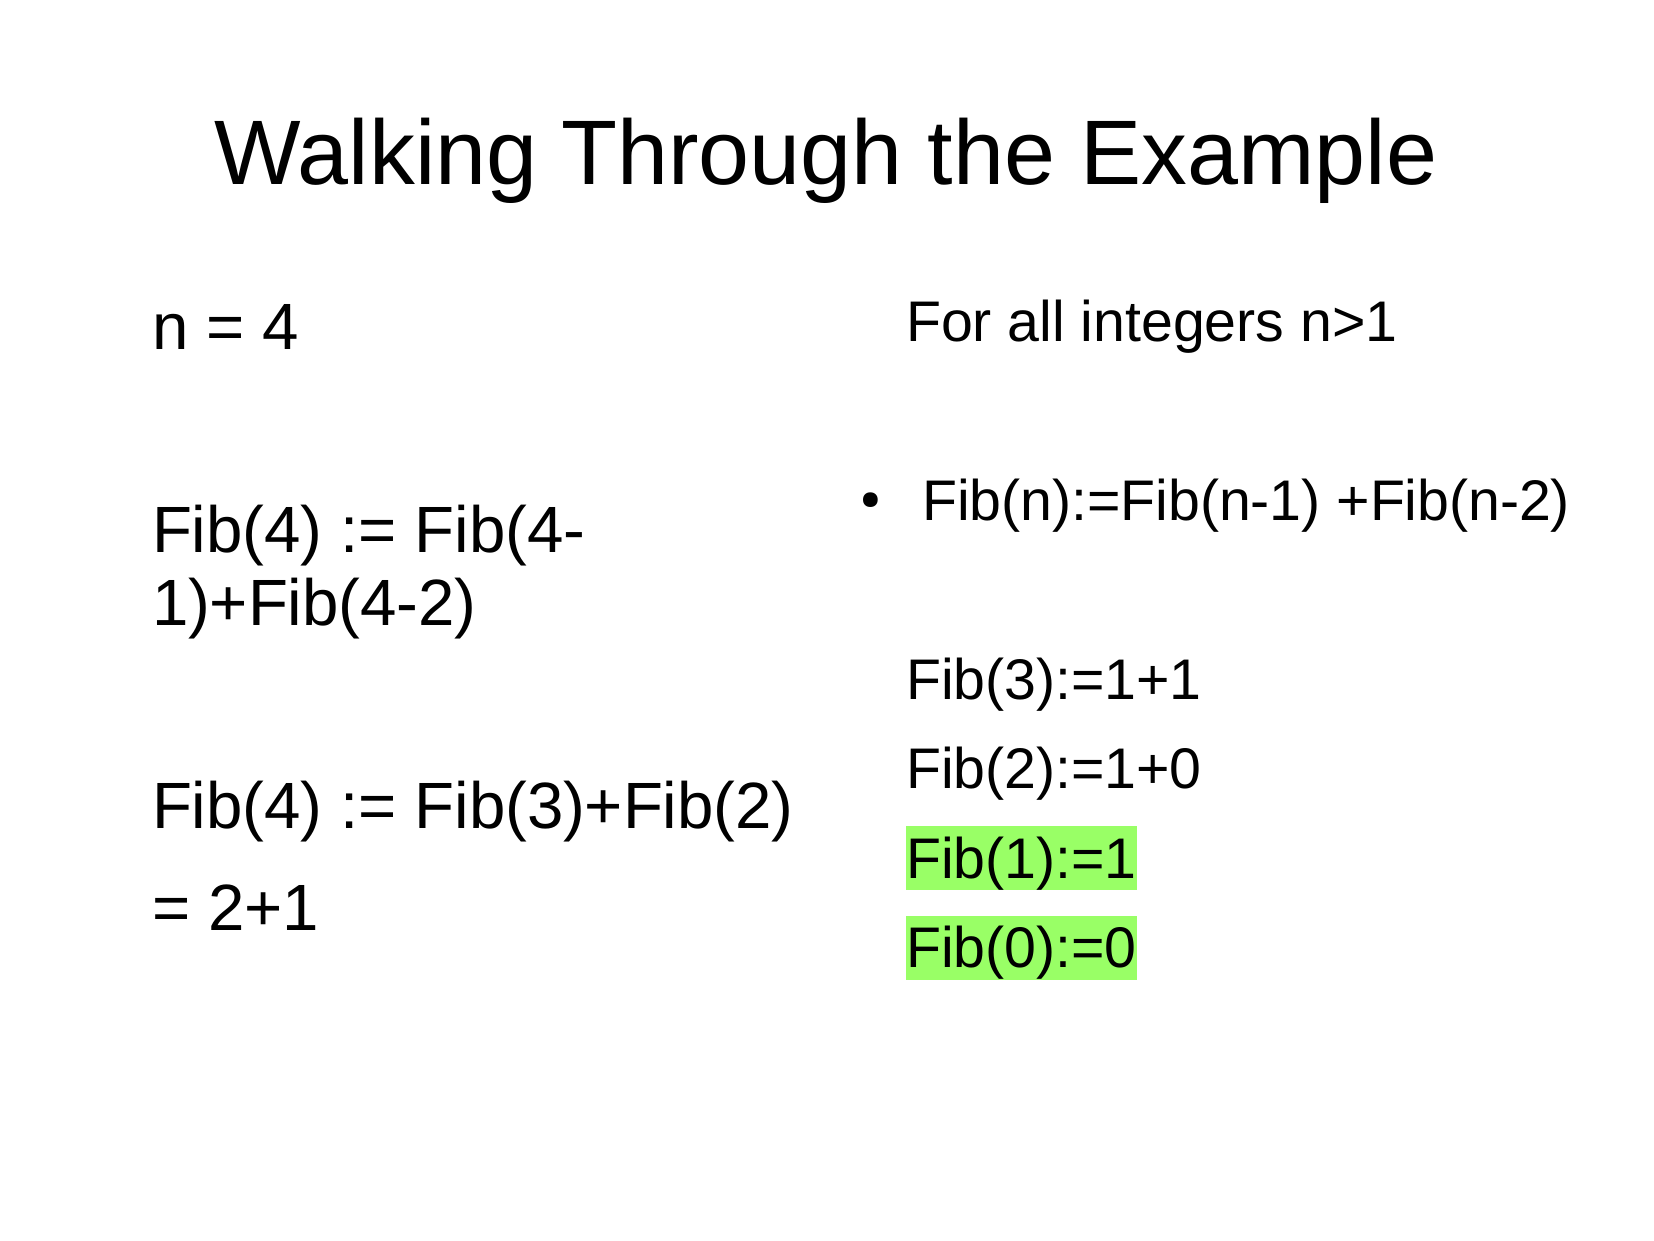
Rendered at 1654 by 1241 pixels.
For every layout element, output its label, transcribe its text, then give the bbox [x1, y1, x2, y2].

list For all integers n>1 Fib(n):=Fib(n-1) +Fib(n-2) Fib(3):=1+1 Fib(2):=1+0 Fib(1):=1 Fib(0):=0 [845, 290, 1572, 1010]
list n = 4 Fib(4) := Fib(4-1)+Fib(4-2) Fib(4) := Fib(3)+Fib(2) = 2+1 [82, 290, 809, 1010]
title Walking Through the Example [82, 49, 1571, 257]
